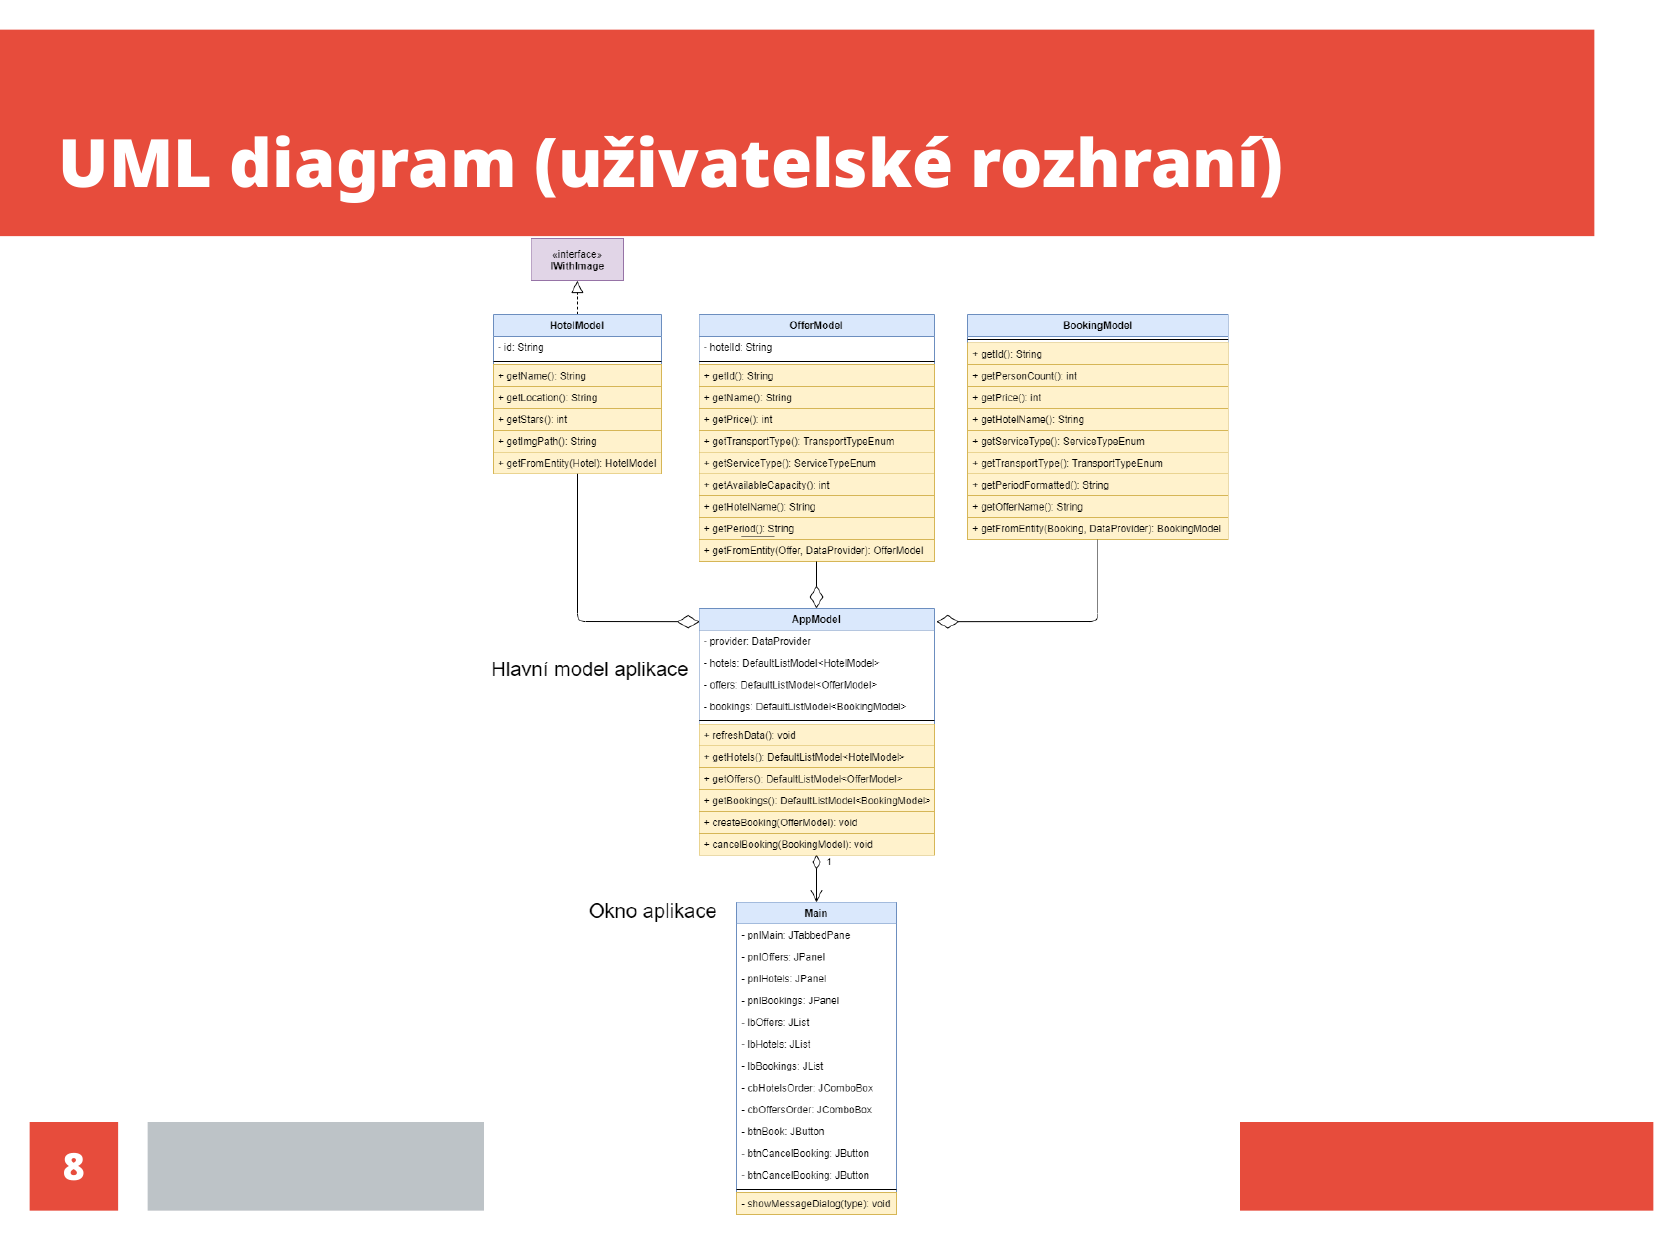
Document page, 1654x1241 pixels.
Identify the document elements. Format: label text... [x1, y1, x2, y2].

title UML diagram (uživatelské rozhraní) [59, 59, 1595, 207]
picture [484, 238, 1229, 1217]
